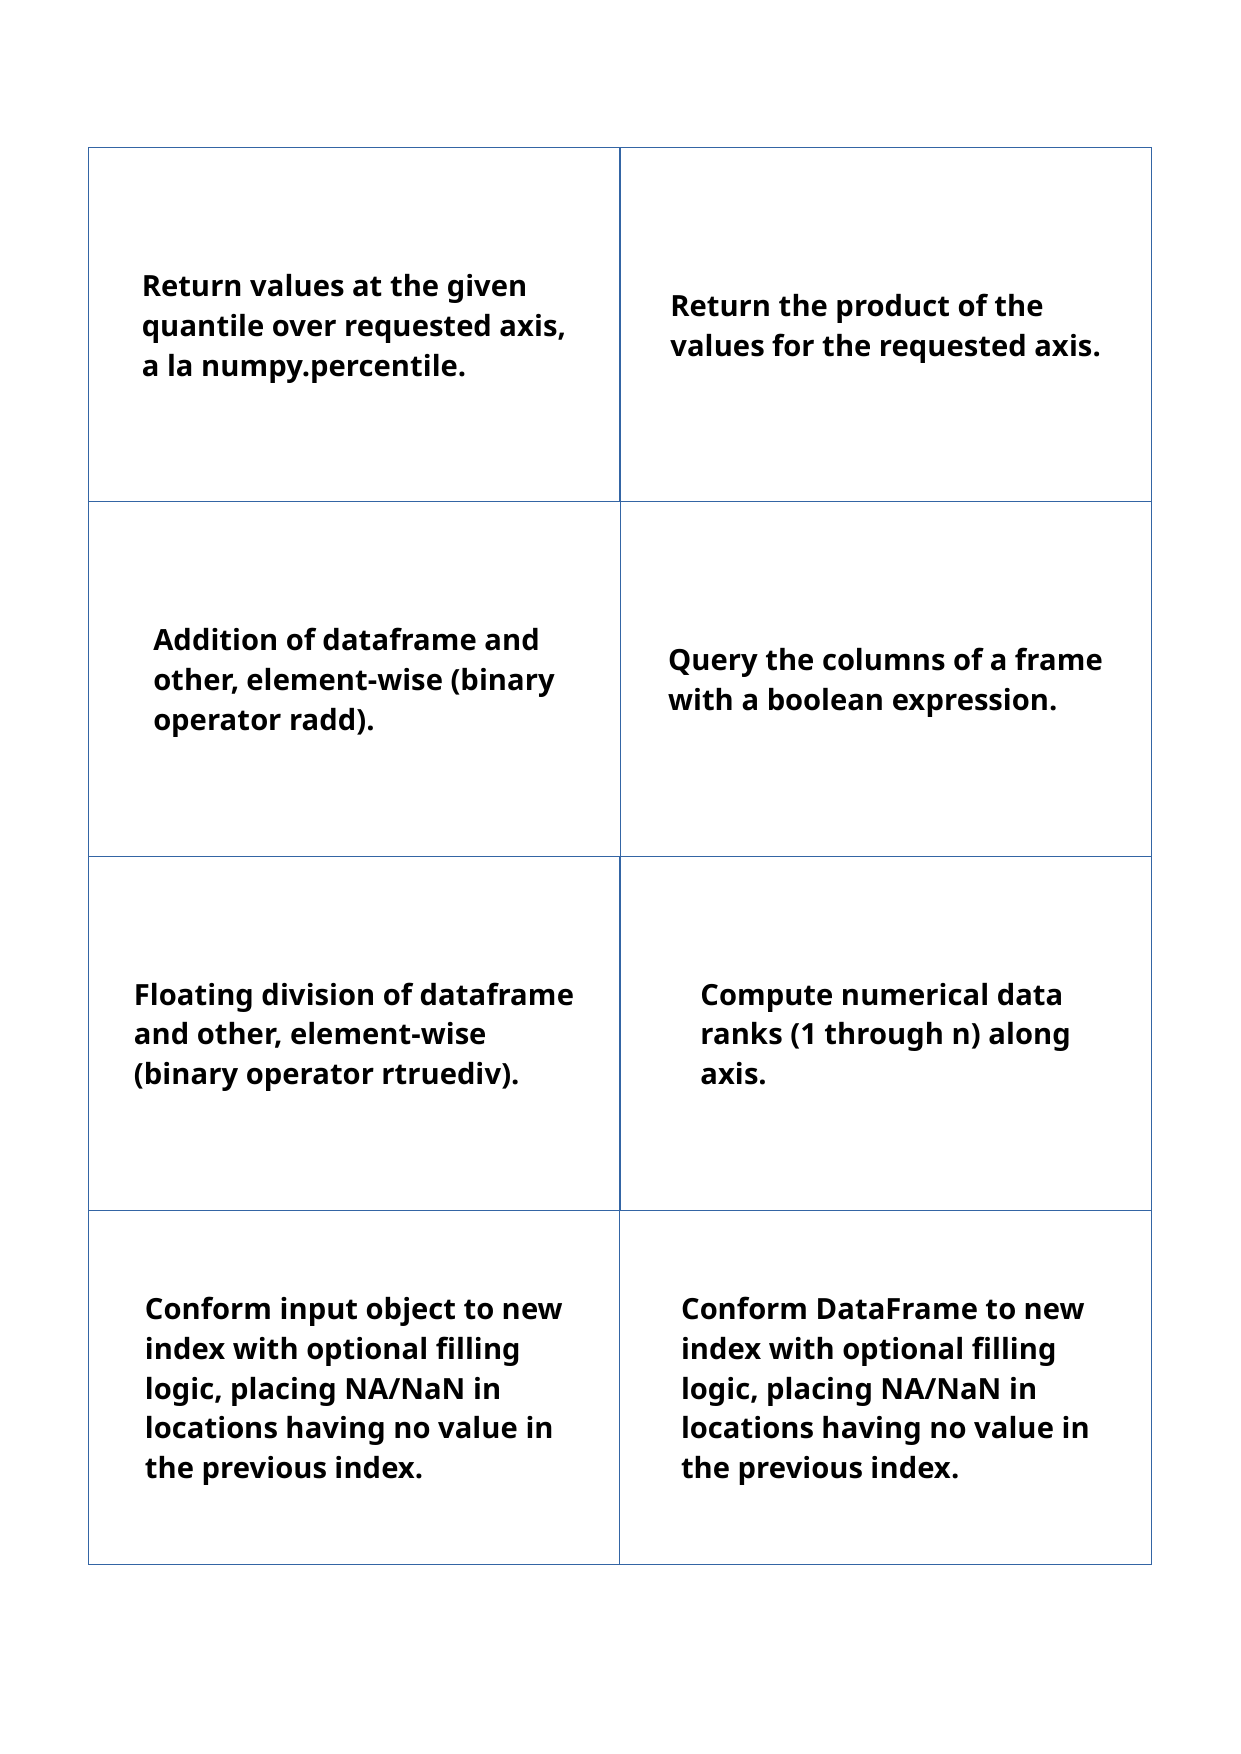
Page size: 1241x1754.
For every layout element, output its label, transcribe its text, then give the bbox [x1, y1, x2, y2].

text_box Return the product of the values for the requested axis. [620, 147, 1152, 501]
text_box Addition of dataframe and other, element-wise (binary operator radd). [88, 501, 620, 856]
text_box Conform input object to new index with optional filling logic, placing NA/NaN in locations having no value in the previous index. [88, 1210, 619, 1565]
text_box Return values at the given quantile over requested axis, a la numpy.percentile. [88, 147, 620, 501]
text_box Conform DataFrame to new index with optional filling logic, placing NA/NaN in locations having no value in the previous index. [619, 1210, 1152, 1565]
text_box Compute numerical data ranks (1 through n) along axis. [620, 856, 1152, 1210]
text_box Floating division of dataframe and other, element-wise (binary operator rtruediv). [88, 856, 620, 1210]
text_box Query the columns of a frame with a boolean expression. [620, 501, 1152, 856]
